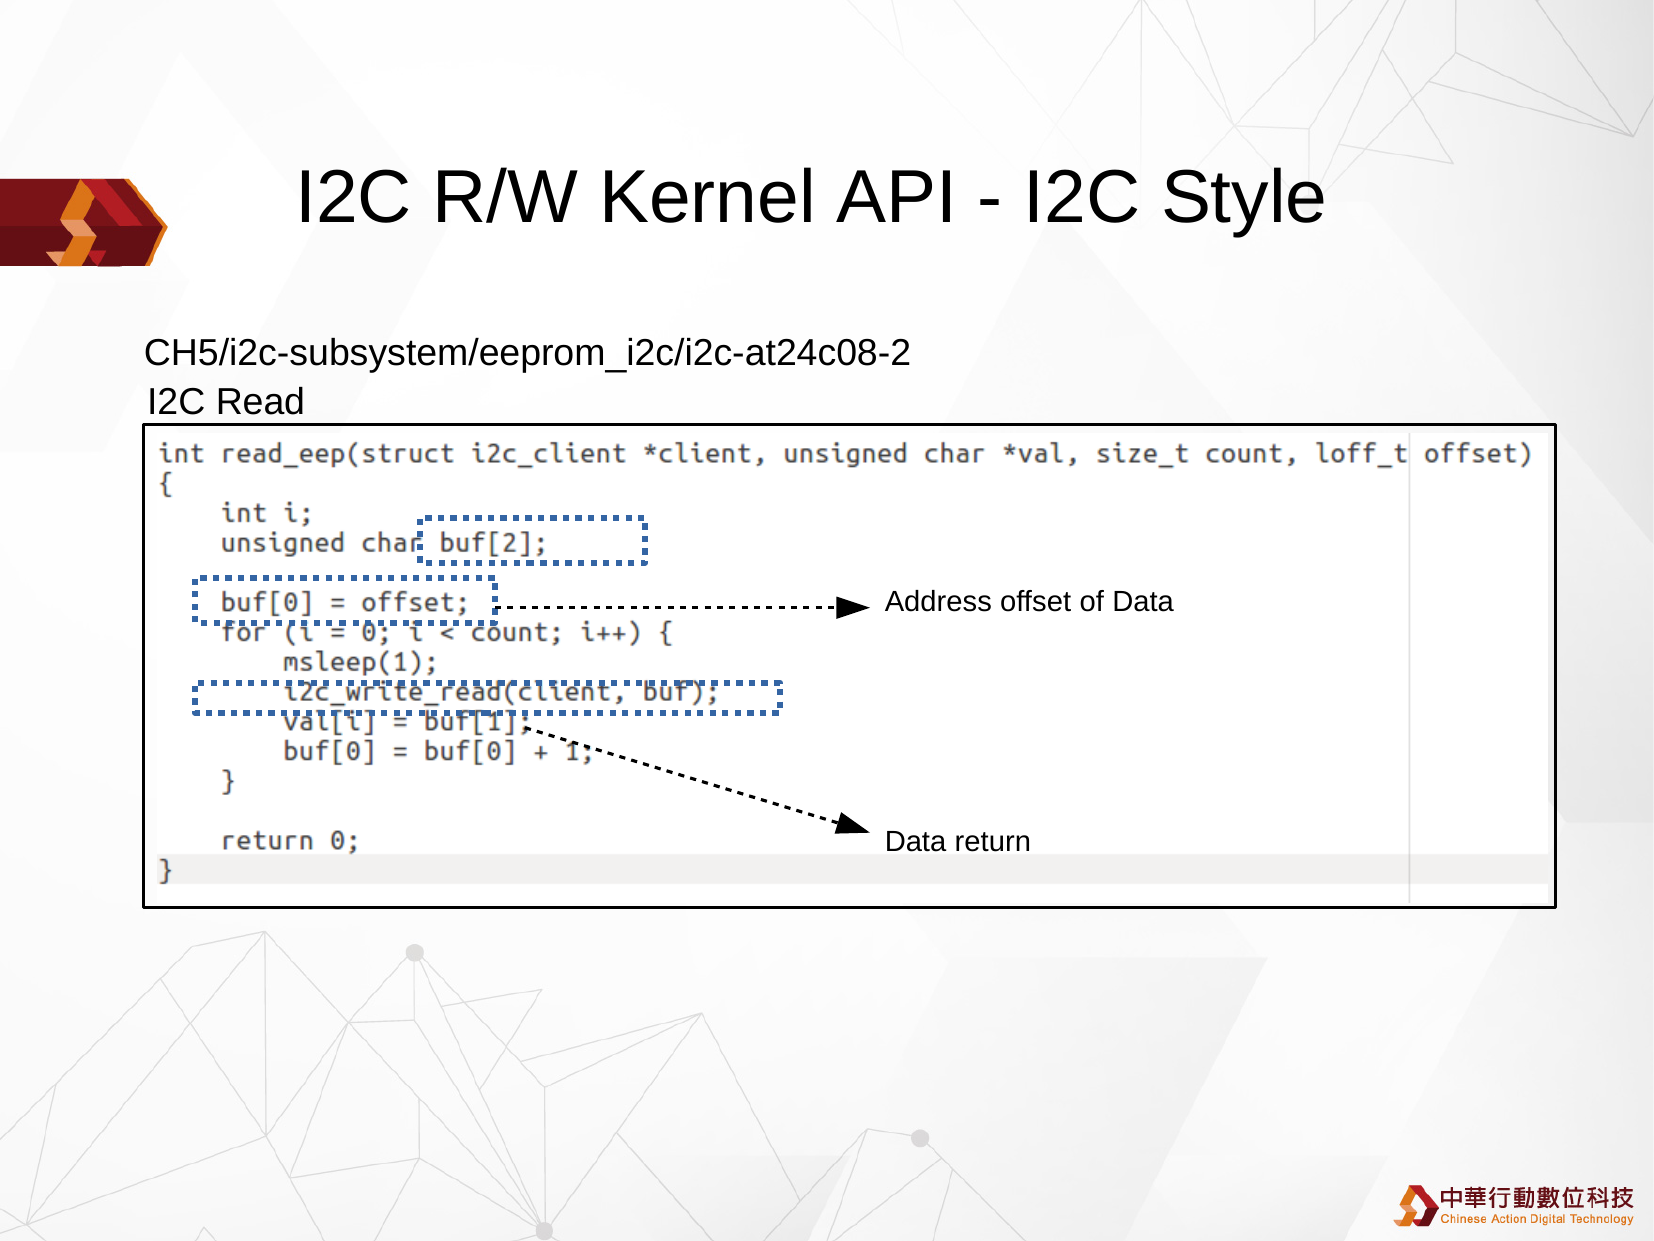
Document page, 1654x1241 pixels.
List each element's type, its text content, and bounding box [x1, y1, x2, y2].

text_box Address offset of Data [870, 577, 1216, 638]
title I2C R/W Kernel API - I2C Style [118, 112, 1506, 281]
picture [0, 0, 1654, 1241]
text_box CH5/i2c-subsystem/eeprom_i2c/i2c-at24c08-2 [129, 324, 926, 381]
text_box I2C Read [145, 426, 403, 431]
text_box I2C Read [132, 381, 403, 431]
text_box Data return [870, 817, 1066, 875]
